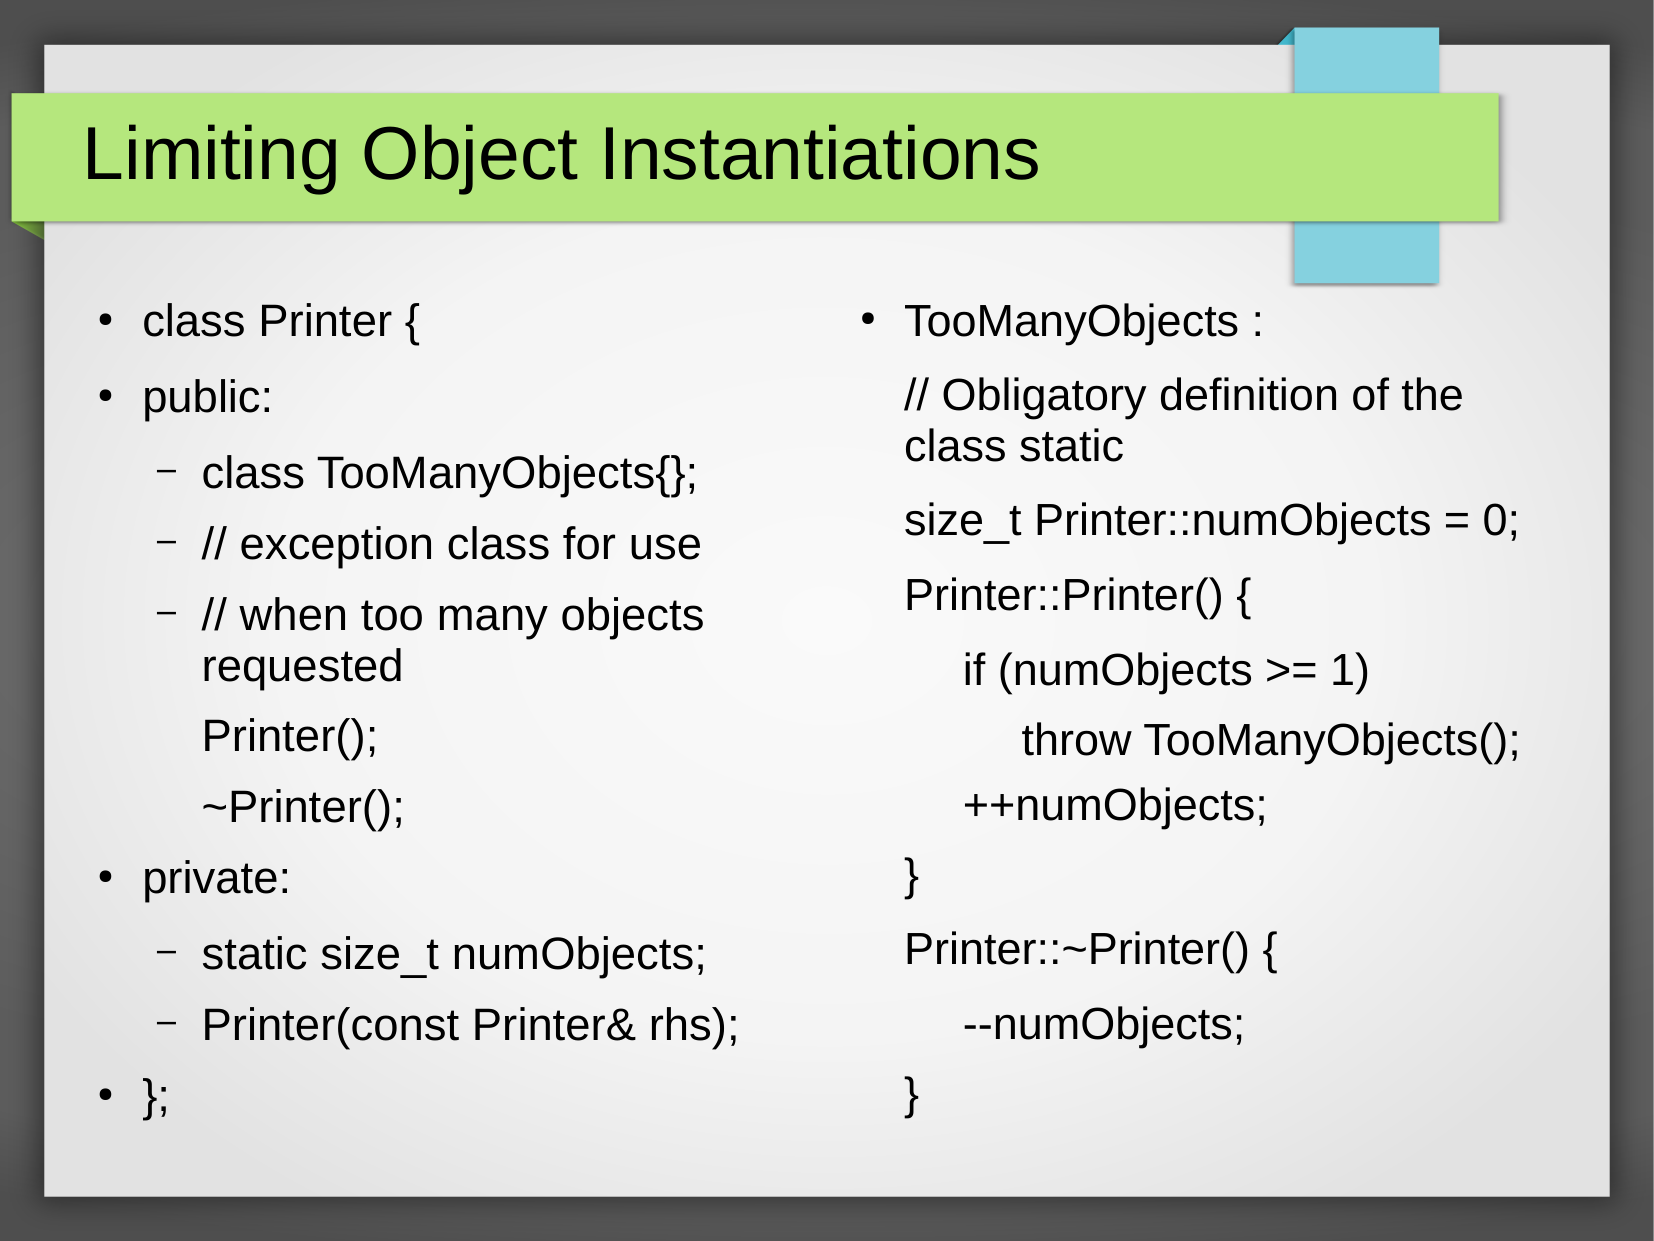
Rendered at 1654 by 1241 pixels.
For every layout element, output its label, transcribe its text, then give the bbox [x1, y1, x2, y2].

list class Printer { public: class TooManyObjects{}; // exception class for use // when too many objects requested Printer(); ~Printer(); private: static size_t numObjects; Printer(const Printer& rhs); }; [82, 295, 809, 1130]
picture [0, 0, 1654, 1241]
title Limiting Object Instantiations [82, 94, 1264, 213]
list TooManyObjects : // Obligatory definition of the class static size_t Printer::numObjects = 0; Printer::Printer() { if (numObjects >= 1) throw TooManyObjects(); ++numObjects; } Printer::~Printer() { --numObjects; } [845, 295, 1572, 1130]
